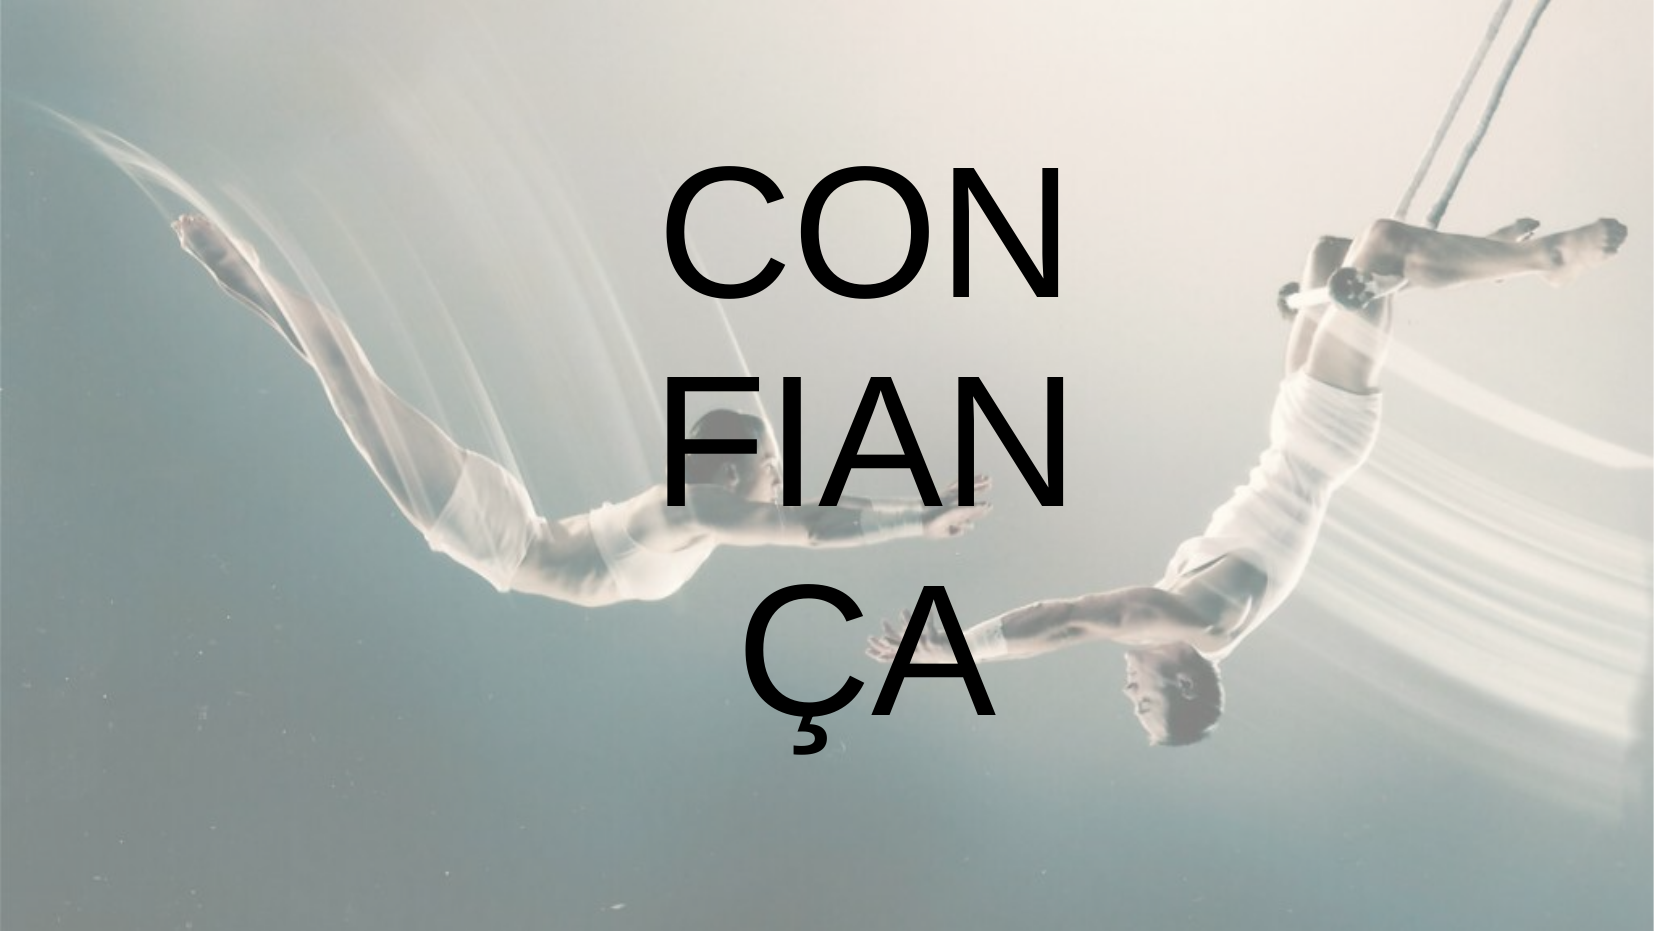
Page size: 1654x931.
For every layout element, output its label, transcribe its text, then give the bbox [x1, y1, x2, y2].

title CONFIANÇA [625, 126, 1106, 756]
